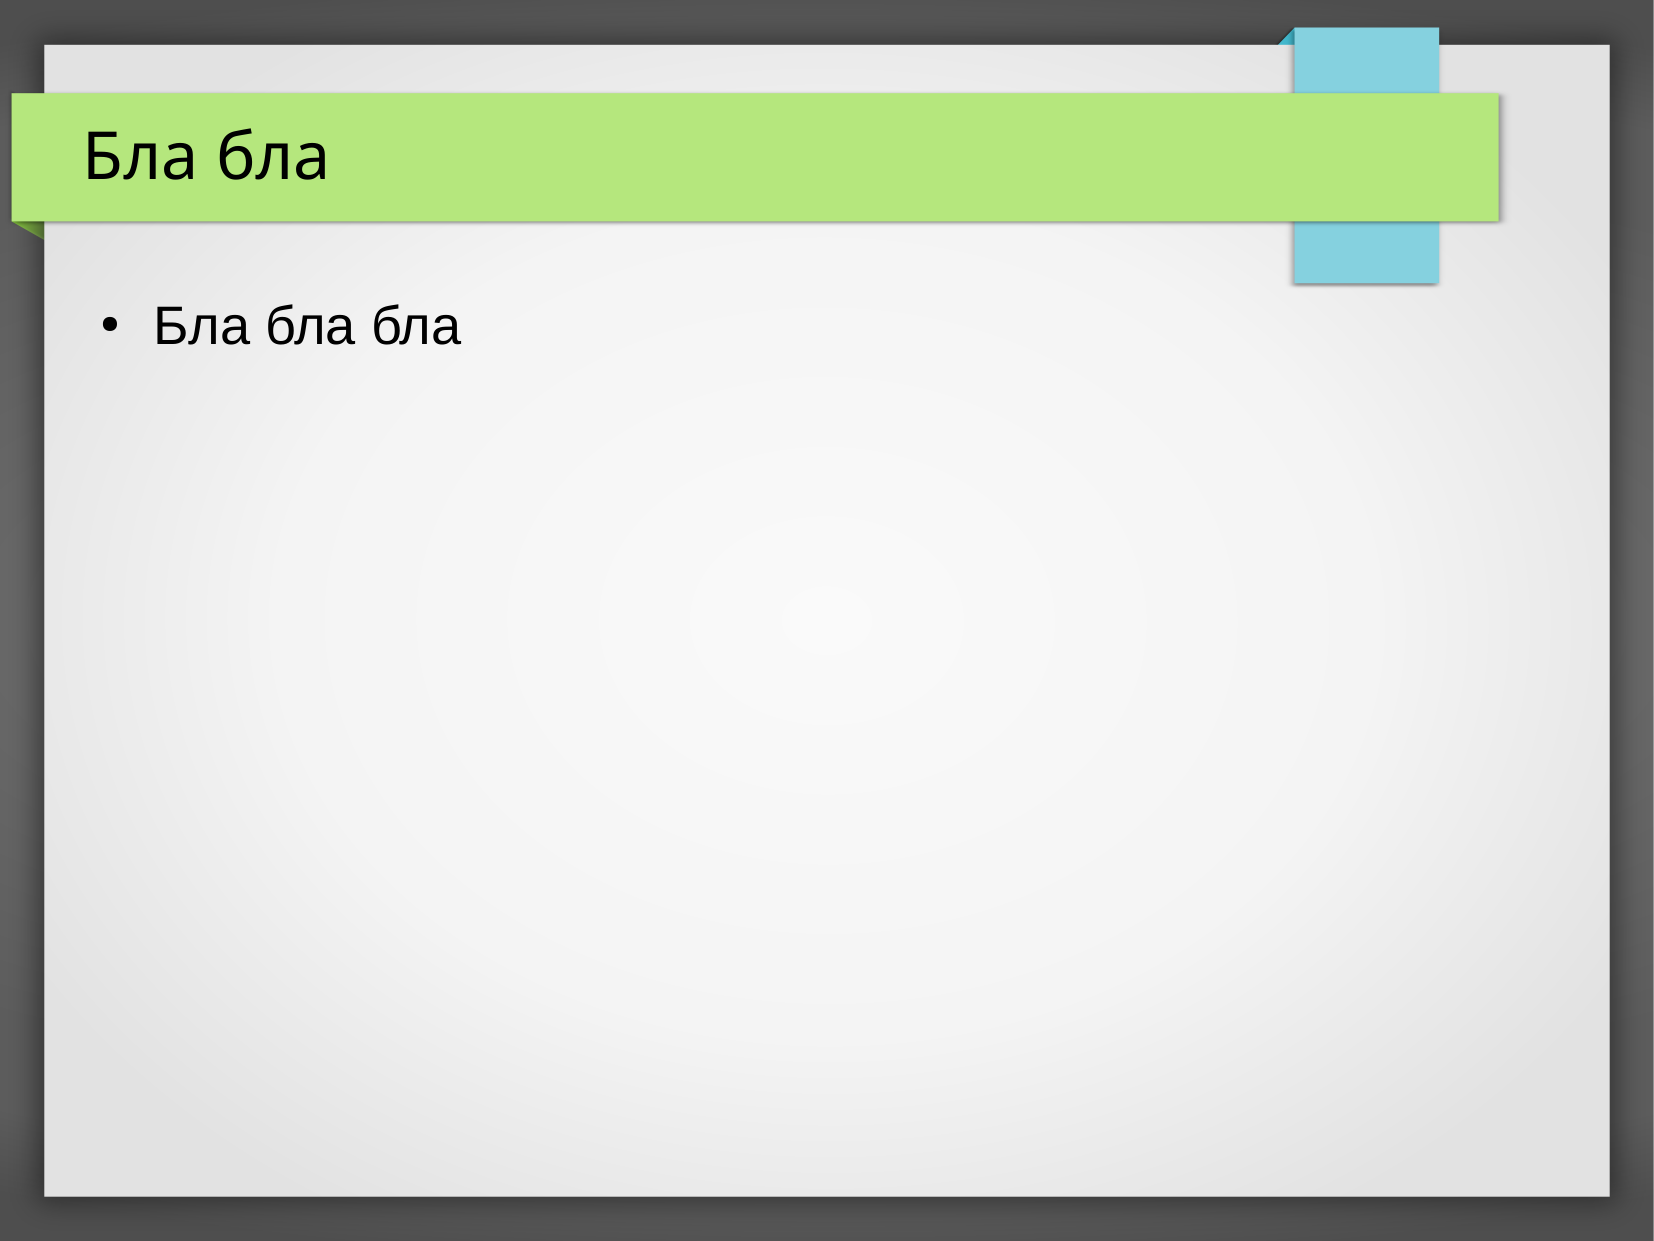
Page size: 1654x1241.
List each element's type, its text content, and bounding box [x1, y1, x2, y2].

picture [0, 0, 1654, 1241]
list Бла бла бла [82, 295, 1571, 1015]
title Бла бла [82, 94, 1264, 213]
